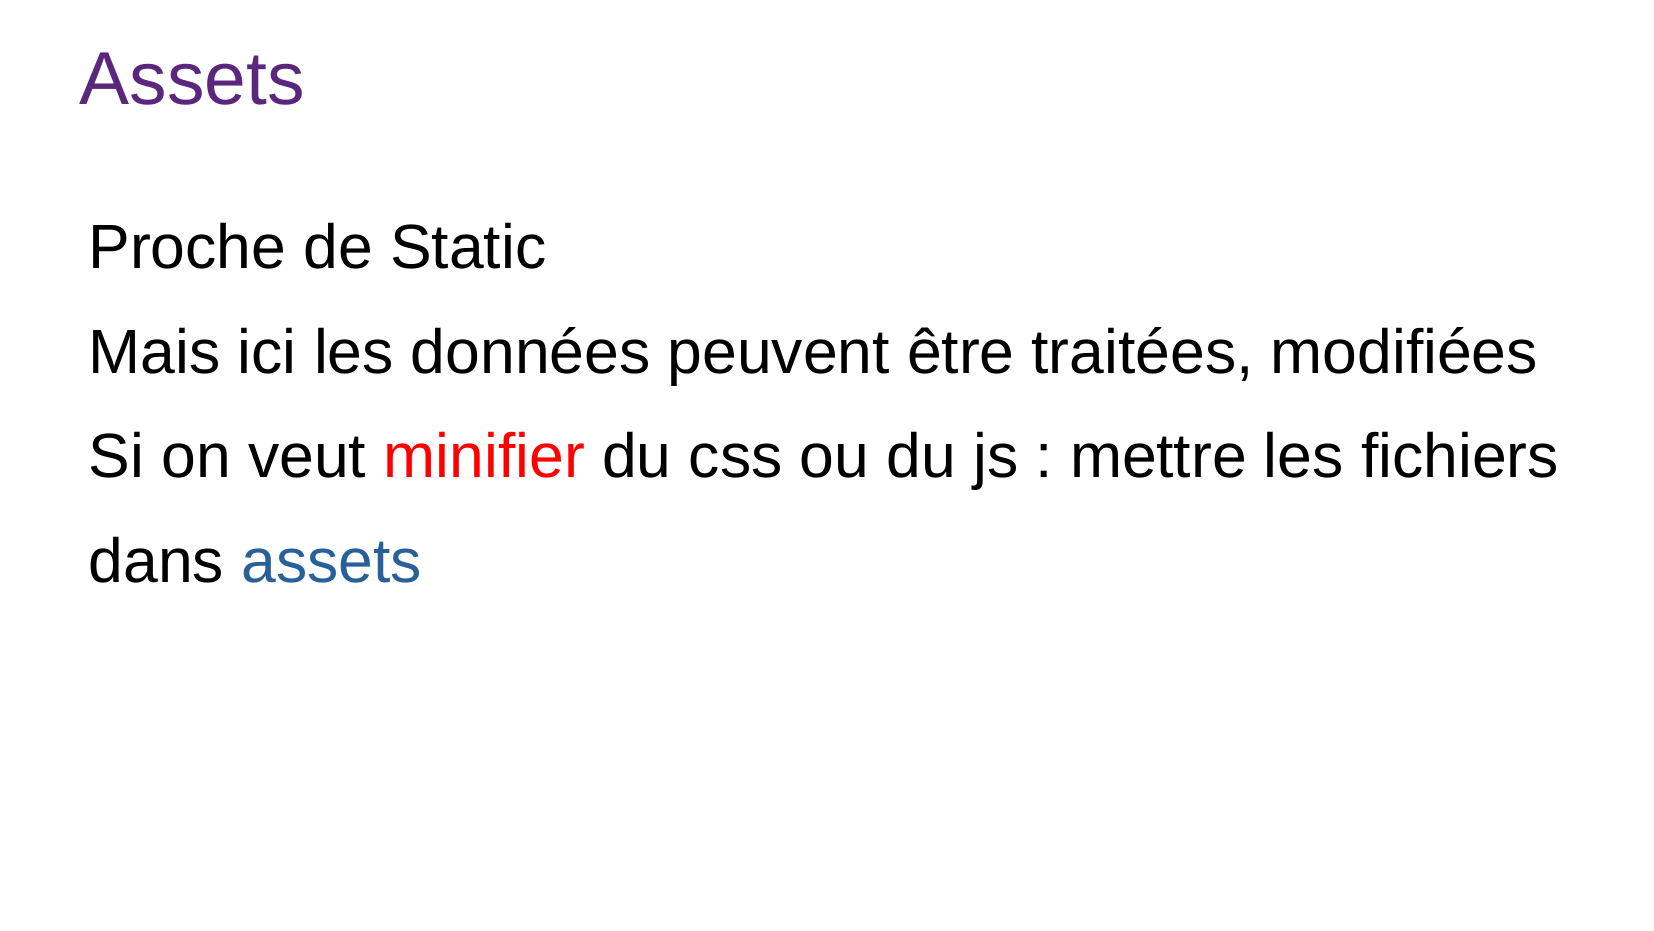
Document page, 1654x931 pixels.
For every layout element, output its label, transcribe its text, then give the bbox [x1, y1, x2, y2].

text_box Proche de Static Mais ici les données peuvent être traitées, modifiées Si on veut minifier du css ou du js : mettre les fichiers dans assets [88, 177, 1577, 827]
title Assets [79, 36, 1557, 148]
